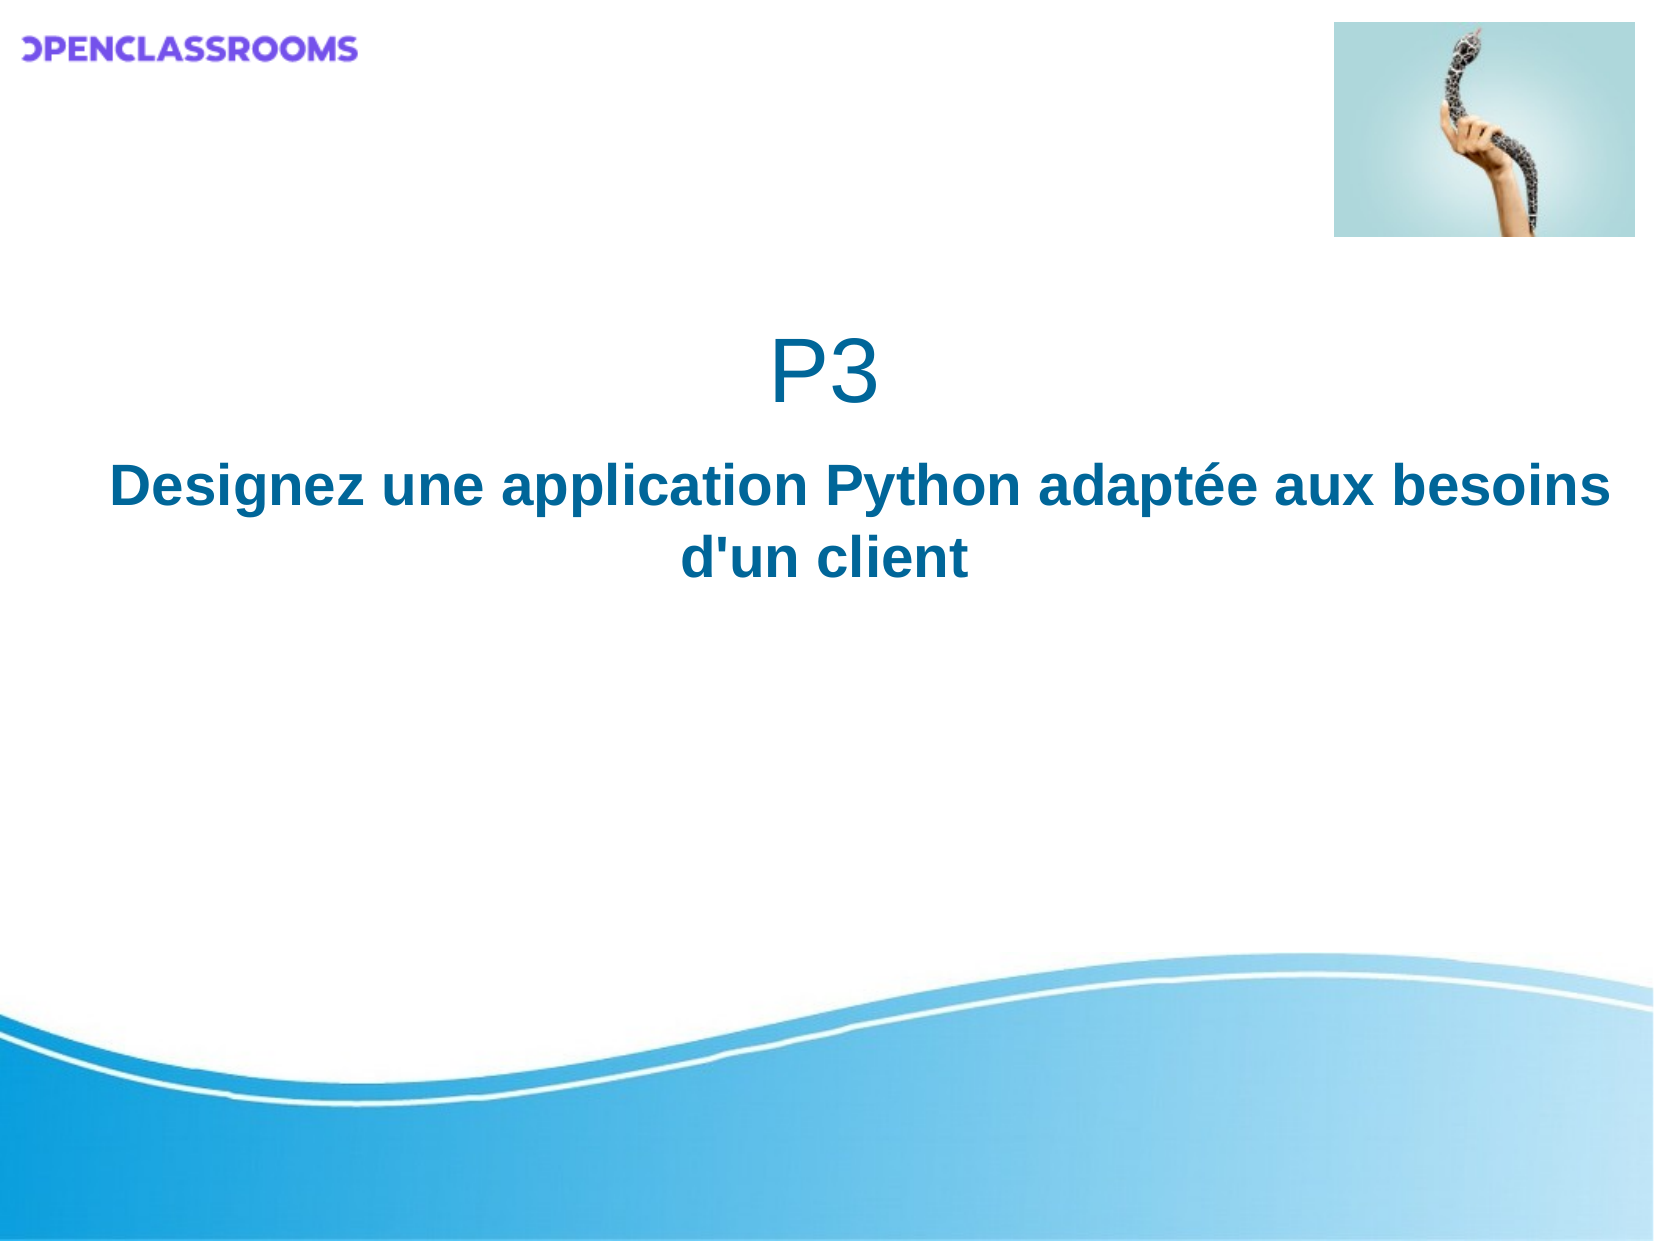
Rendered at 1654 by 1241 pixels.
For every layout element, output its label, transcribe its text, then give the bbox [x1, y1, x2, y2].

picture [0, 952, 1654, 1241]
picture [1334, 22, 1635, 237]
picture [11, 23, 369, 72]
title P3 Designez une application Python adaptée aux besoins d'un client [0, 310, 1649, 600]
